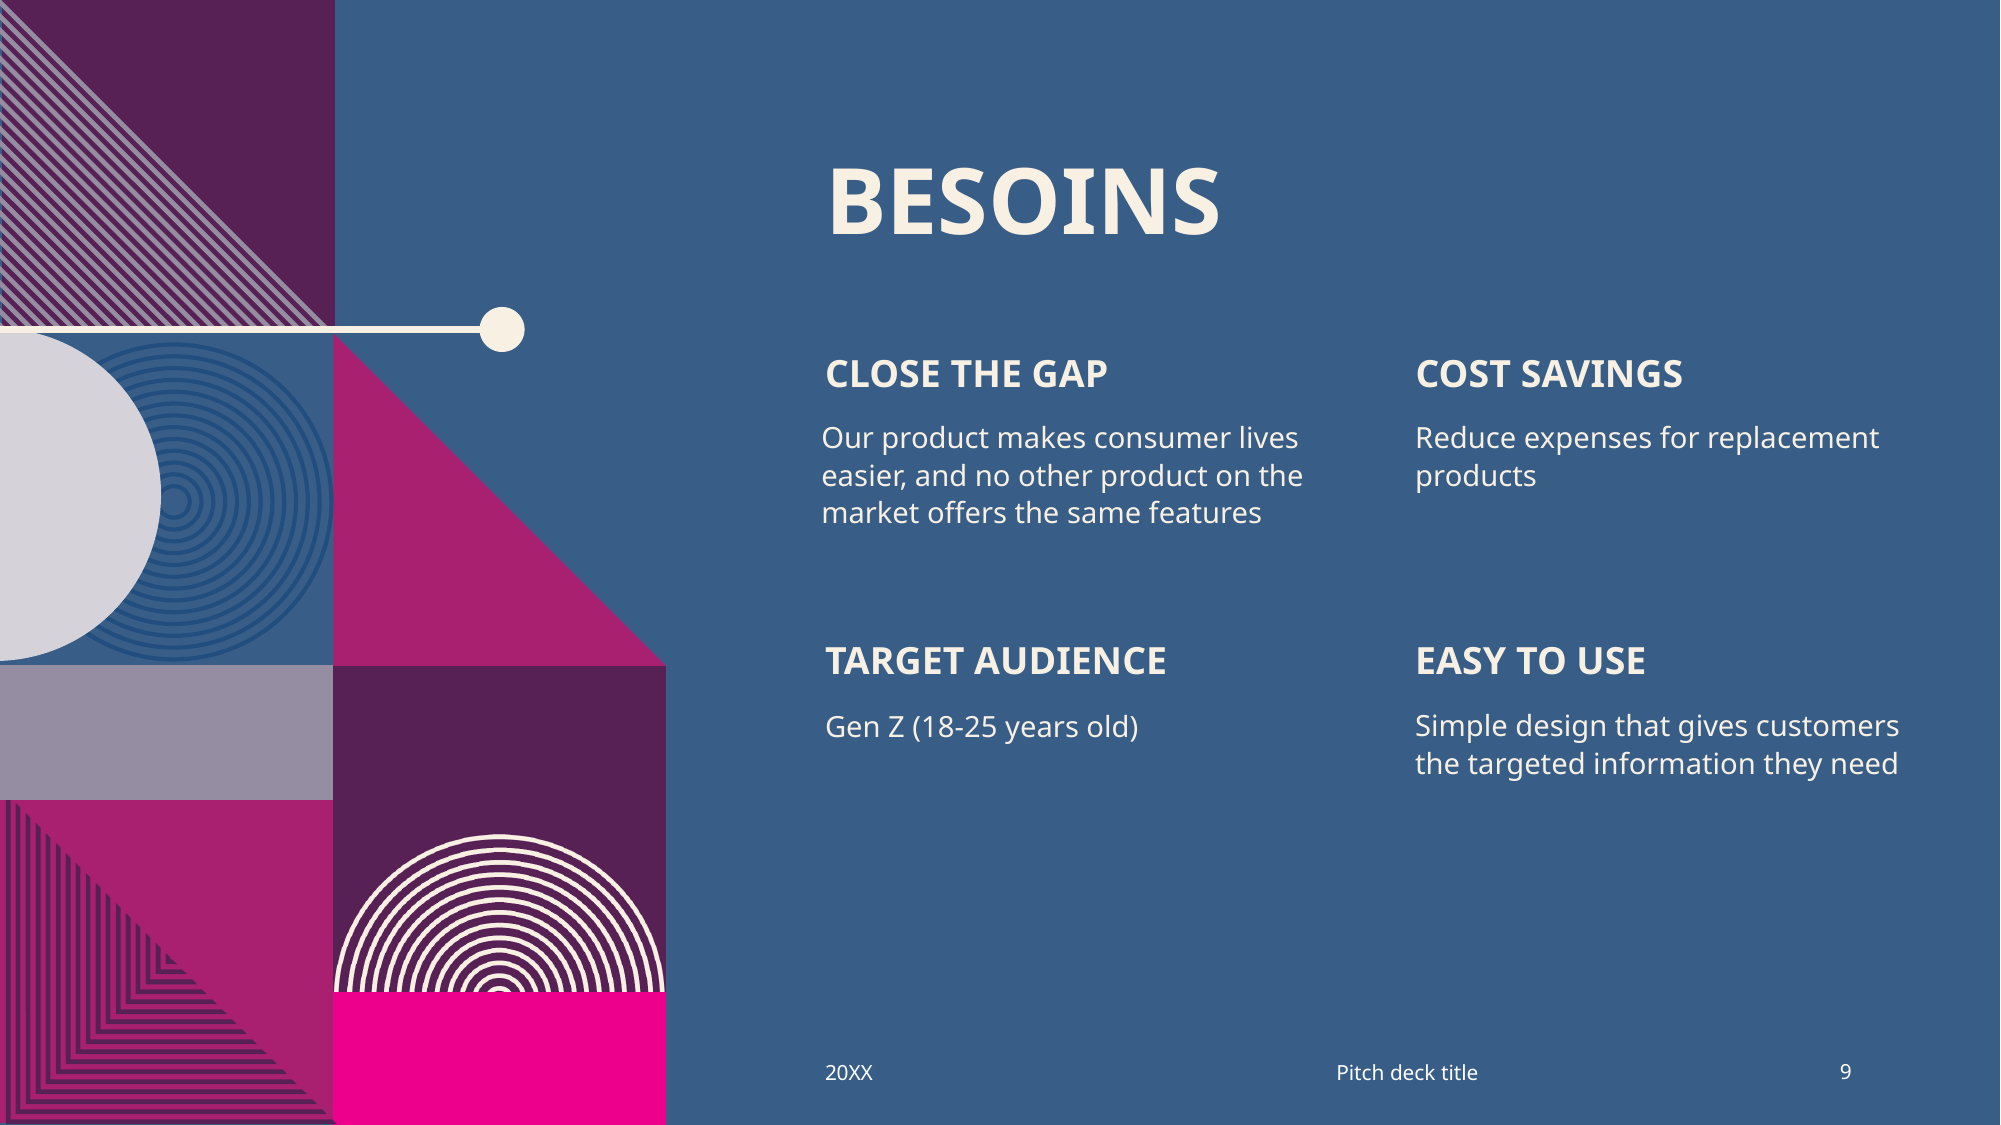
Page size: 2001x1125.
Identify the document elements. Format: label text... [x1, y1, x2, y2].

text_box 20XX [810, 1042, 991, 1103]
text_box Pitch deck title [1219, 1041, 1595, 1102]
list Our product makes consumer lives easier, and no other product on the market offers the same features [806, 409, 1332, 605]
list CLOSE THE GAP [810, 341, 1336, 402]
title Besoins [810, 147, 1926, 365]
list COST SAVINGS [1400, 341, 1926, 402]
text_box [1824, 1042, 1900, 1103]
list EASY TO USE [1400, 629, 1926, 690]
list Simple design that gives customers the targeted information they need [1400, 697, 1926, 893]
list Reduce expenses for replacement products [1400, 409, 1926, 605]
list TARGET AUDIENCE [810, 629, 1336, 690]
list Gen Z (18-25 years old) [810, 698, 1336, 894]
